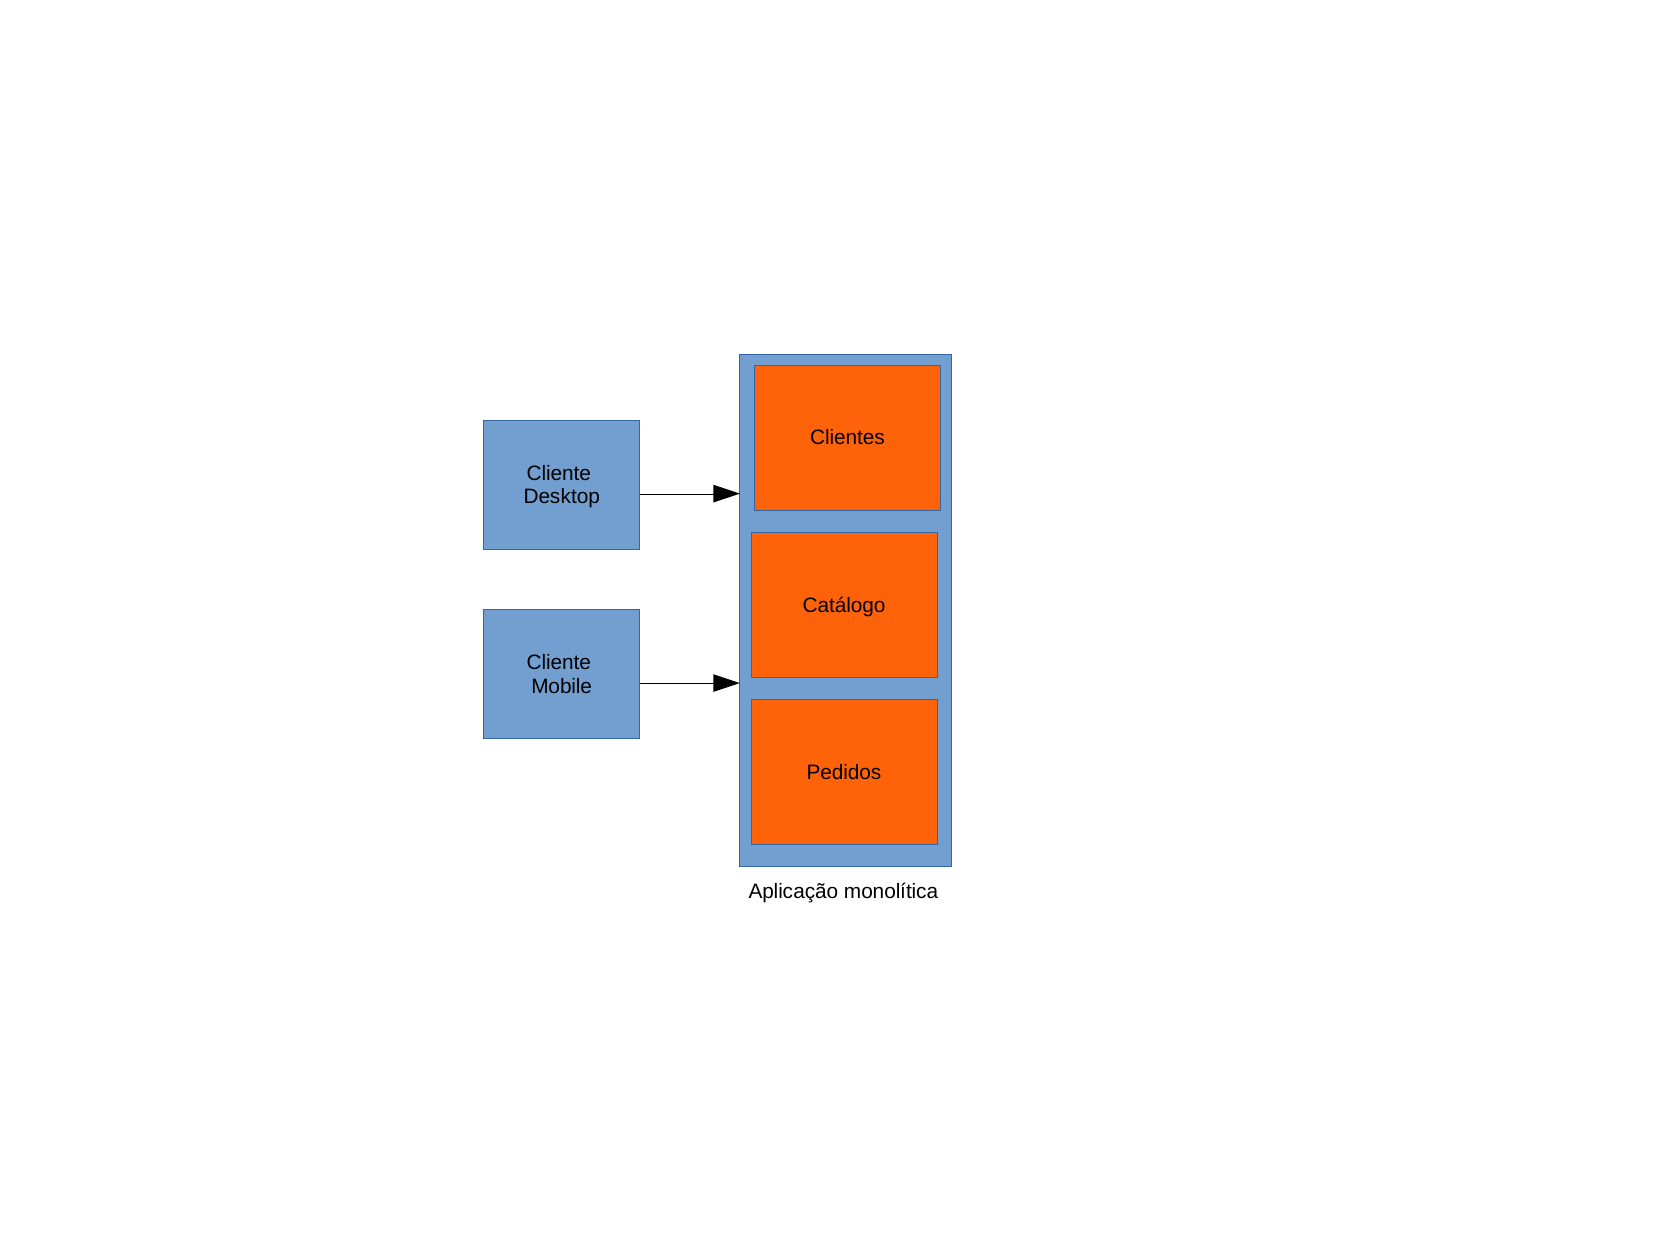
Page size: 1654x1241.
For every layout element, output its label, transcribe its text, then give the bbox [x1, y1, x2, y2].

text_box Cliente Desktop [483, 420, 640, 550]
text_box Cliente Mobile [483, 609, 640, 739]
text_box Catálogo [751, 532, 938, 678]
text_box Clientes [754, 365, 941, 511]
text_box Aplicação monolítica [733, 872, 979, 911]
text_box Pedidos [751, 699, 938, 845]
text_box [739, 354, 952, 867]
